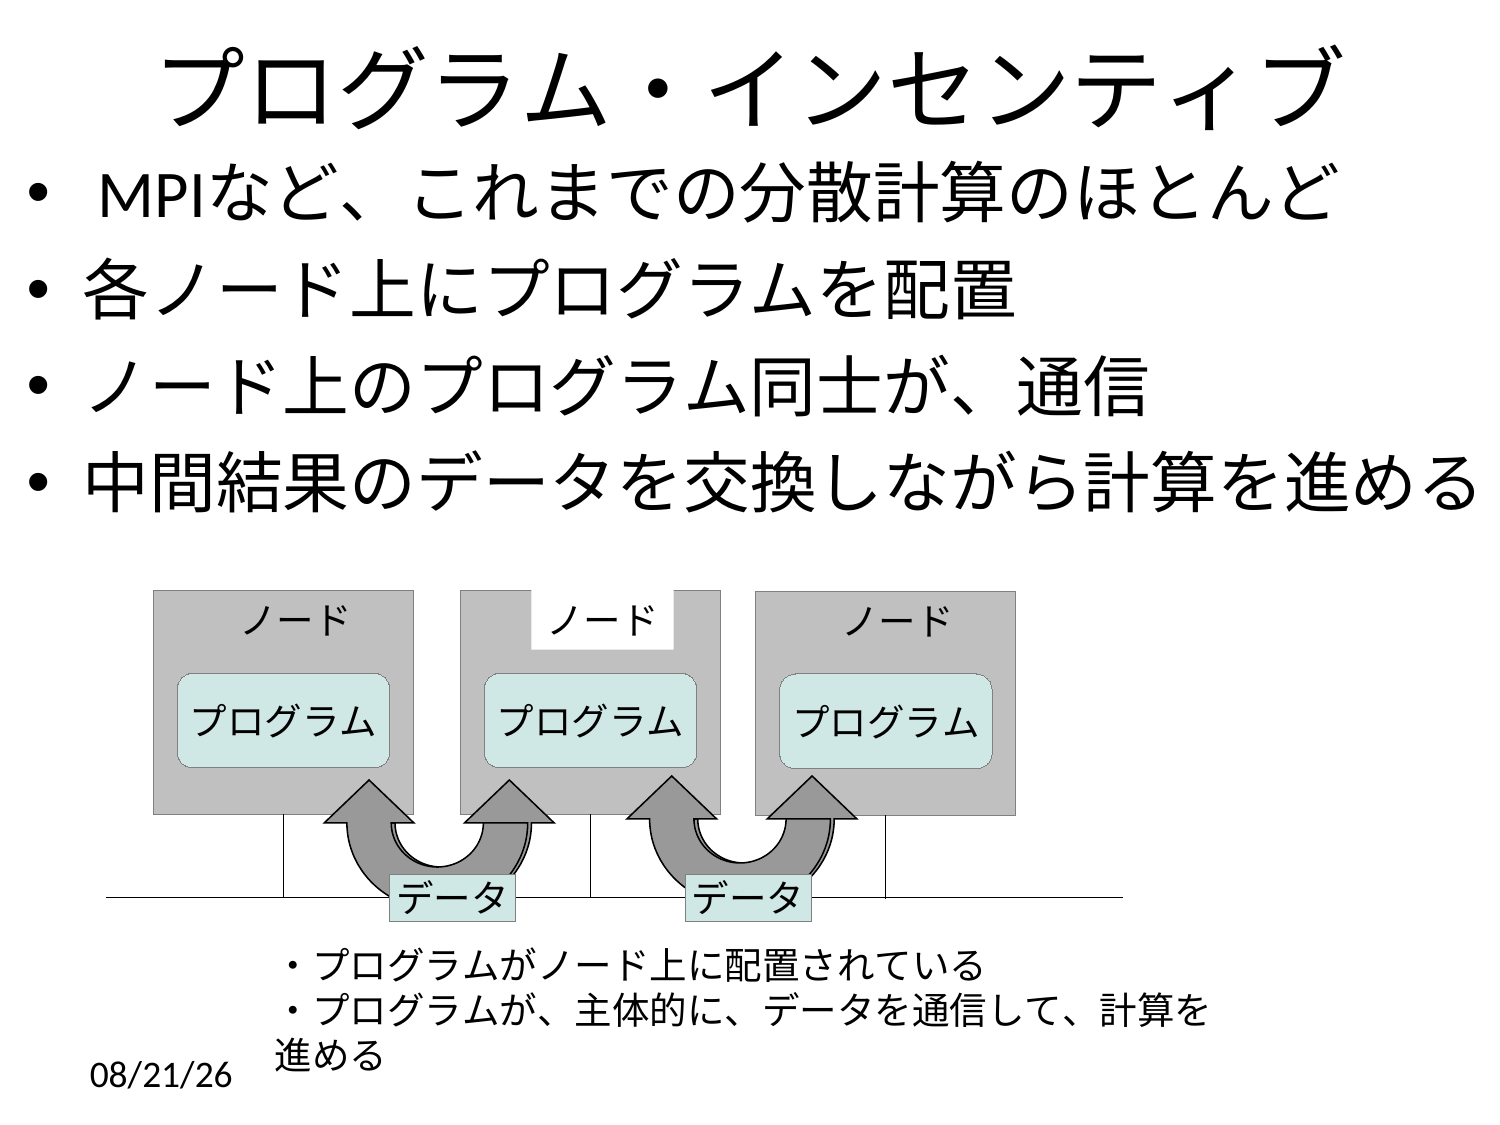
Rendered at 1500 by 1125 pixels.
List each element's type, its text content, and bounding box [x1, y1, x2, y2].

text_box データ [389, 874, 516, 922]
text_box ノード [826, 590, 946, 651]
text_box プログラム [779, 673, 993, 769]
text_box データ [685, 874, 812, 922]
text_box ・プログラムがノード上に配置されている ・プログラムが、主体的に、データを通信して、計算を進める [259, 934, 1252, 1040]
title プログラム・インセンティブ [75, 21, 1426, 143]
text_box [153, 590, 1016, 897]
list MPIなど、これまでの分散計算のほとんど 各ノード上にプログラムを配置 ノード上のプログラム同士が、通信 中間結果のデータを交換しながら計算を進める [11, 143, 1500, 733]
text_box ノード [531, 589, 651, 650]
text_box プログラム [177, 673, 390, 768]
text_box ノード [224, 589, 344, 650]
text_box プログラム [484, 673, 697, 768]
